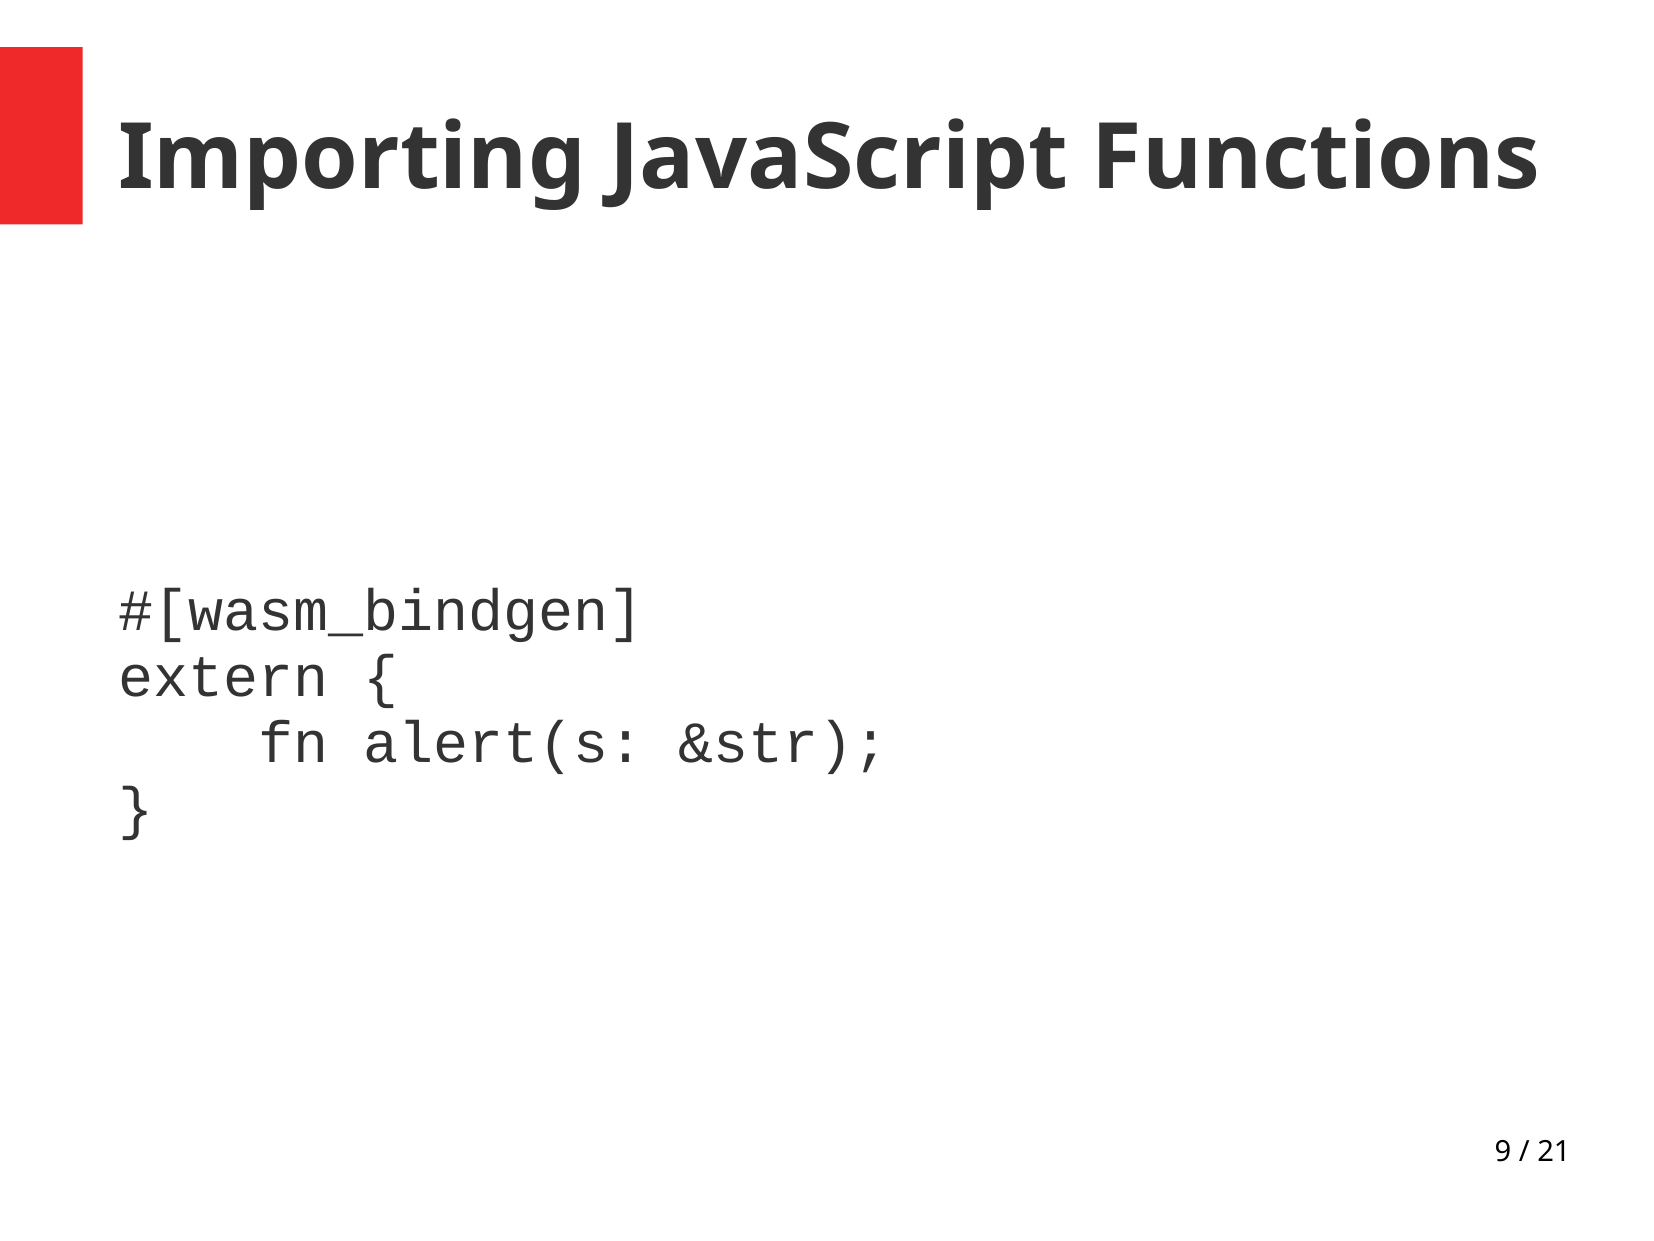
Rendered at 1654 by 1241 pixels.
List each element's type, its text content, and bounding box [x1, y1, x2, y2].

title Importing JavaScript Functions [118, 45, 1571, 260]
list #[wasm_bindgen] extern { fn alert(s: &str); } [118, 354, 1536, 1074]
